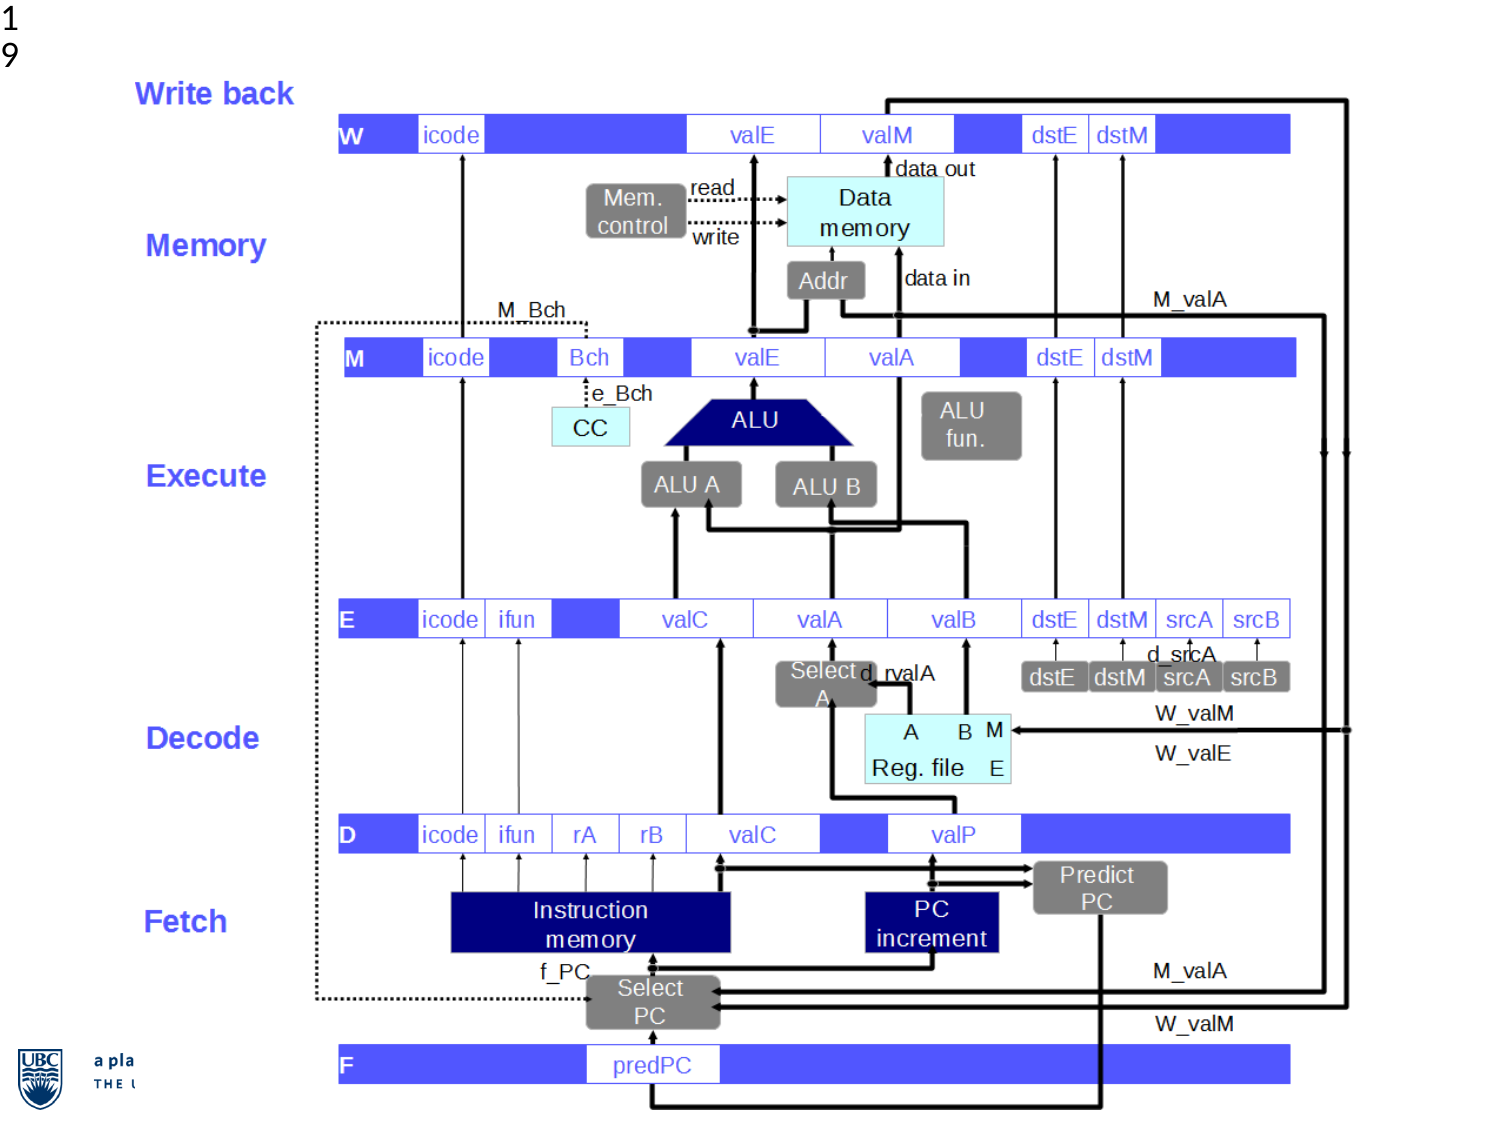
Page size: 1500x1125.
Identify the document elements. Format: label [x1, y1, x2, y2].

picture [18, 61, 1353, 1110]
